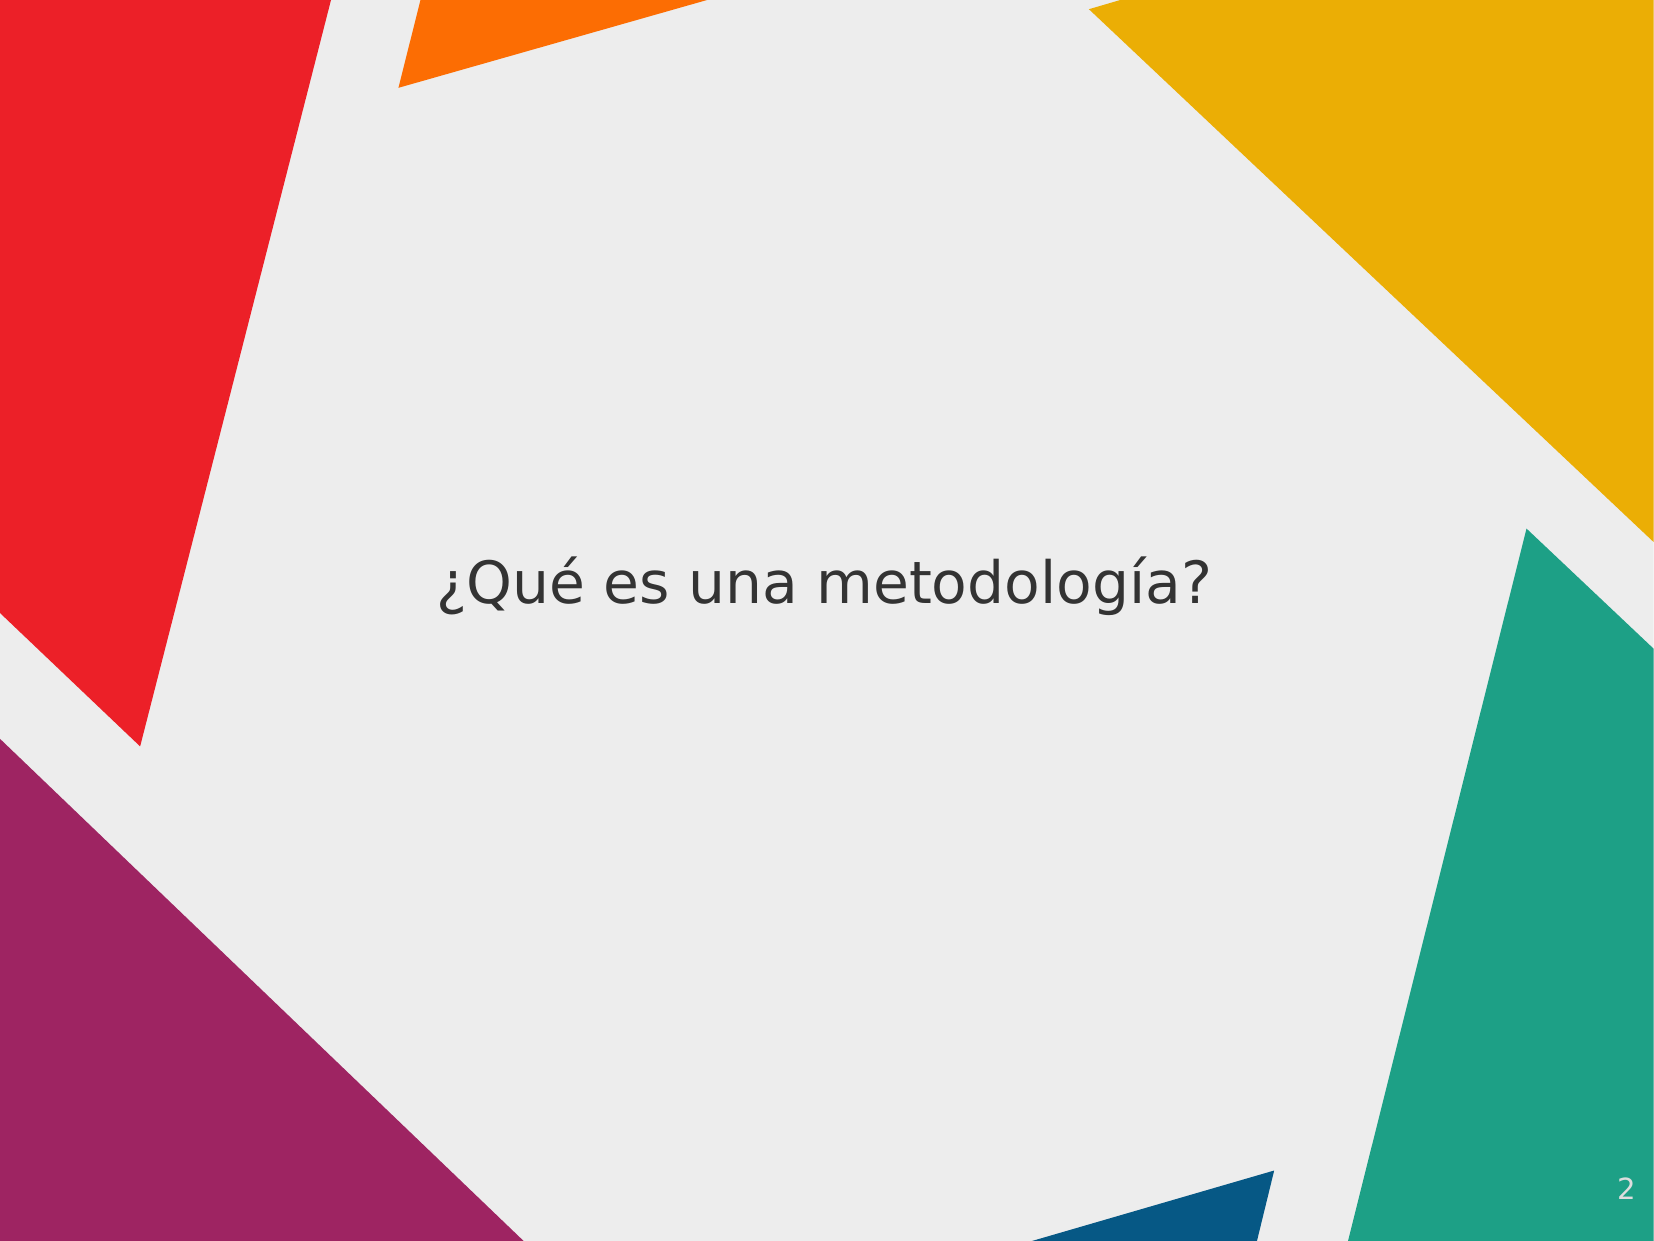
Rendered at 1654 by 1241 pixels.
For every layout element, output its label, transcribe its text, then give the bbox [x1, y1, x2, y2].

title ¿Qué es una metodología? [283, 480, 1366, 688]
